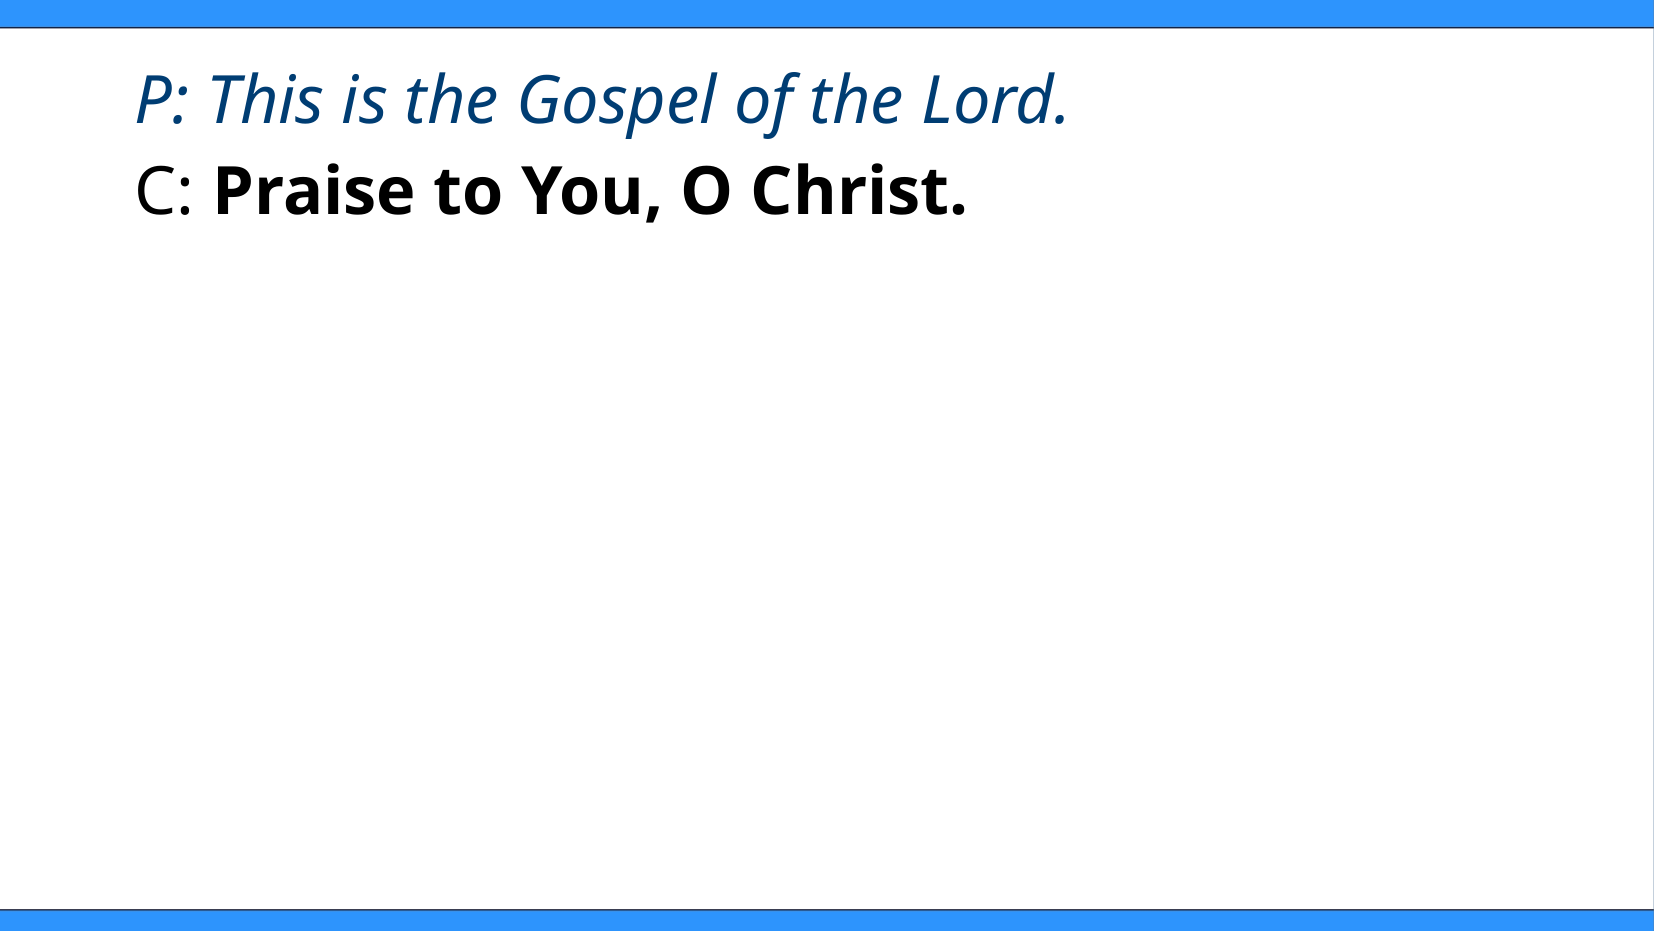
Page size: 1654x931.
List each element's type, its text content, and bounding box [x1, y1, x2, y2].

picture [0, 0, 1654, 931]
text_box P: This is the Gospel of the Lord. C: Praise to You, O Christ. [120, 45, 1516, 247]
